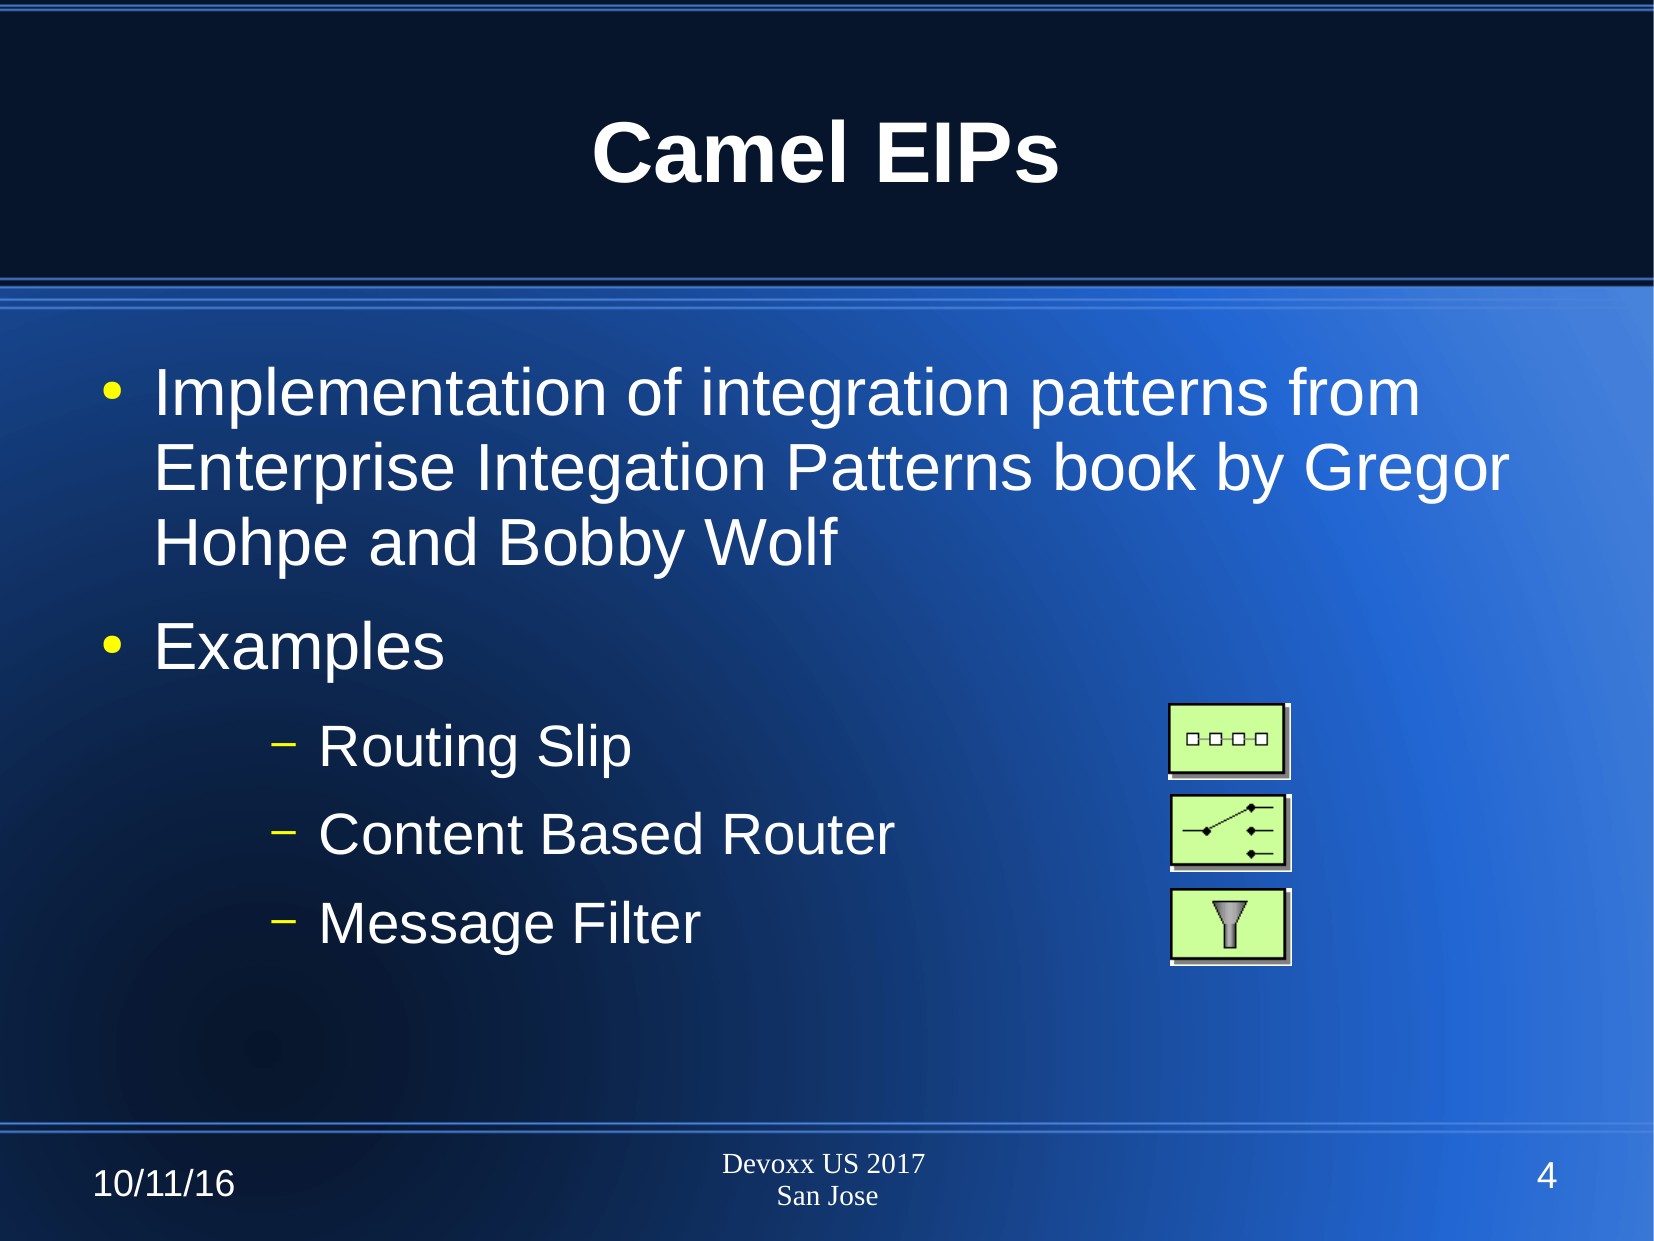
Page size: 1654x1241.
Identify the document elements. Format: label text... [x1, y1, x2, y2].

title Camel EIPs [82, 49, 1571, 257]
list Implementation of integration patterns from Enterprise Integation Patterns book by Gregor Hohpe and Bobby Wolf Examples Routing Slip Content Based Router Message Filter [82, 355, 1571, 1058]
picture [0, 0, 1654, 1241]
